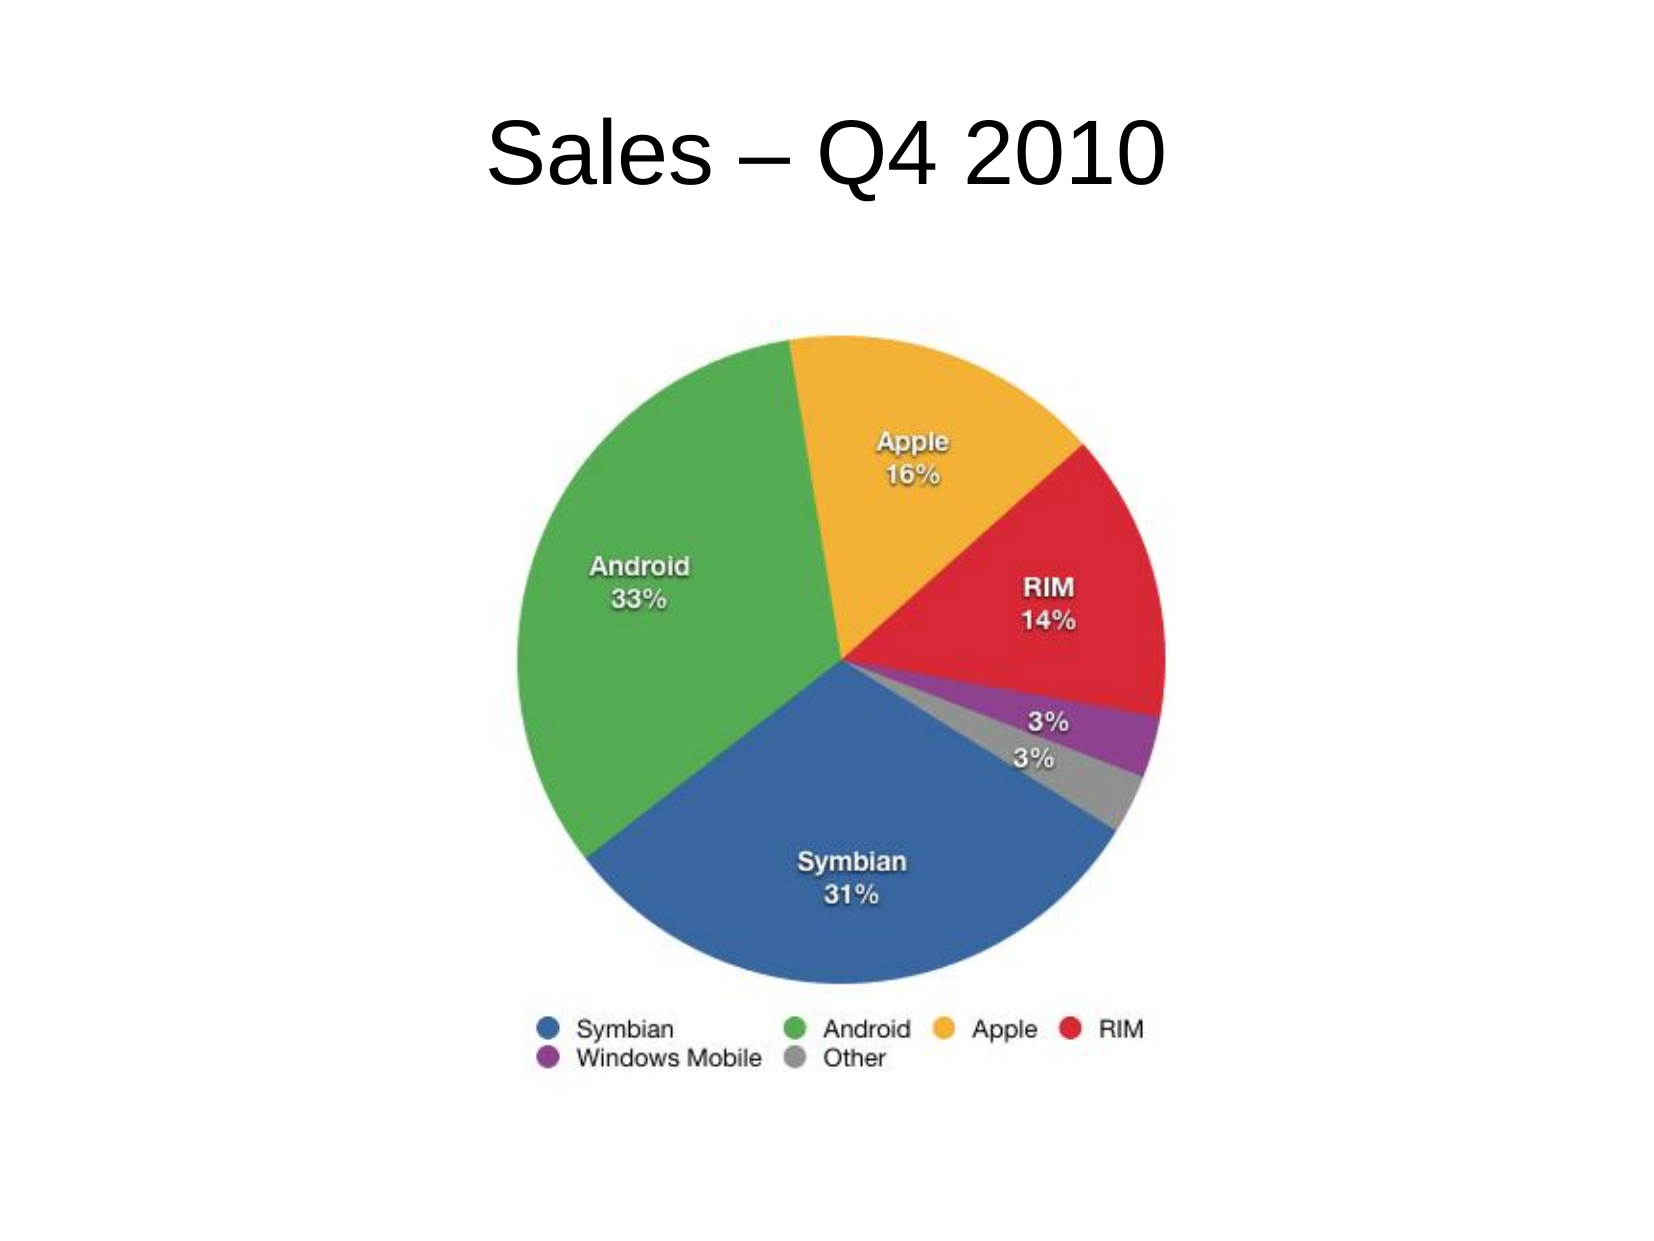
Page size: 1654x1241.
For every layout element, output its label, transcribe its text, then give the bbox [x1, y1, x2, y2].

title Sales – Q4 2010 [82, 49, 1571, 257]
picture [464, 290, 1189, 1109]
